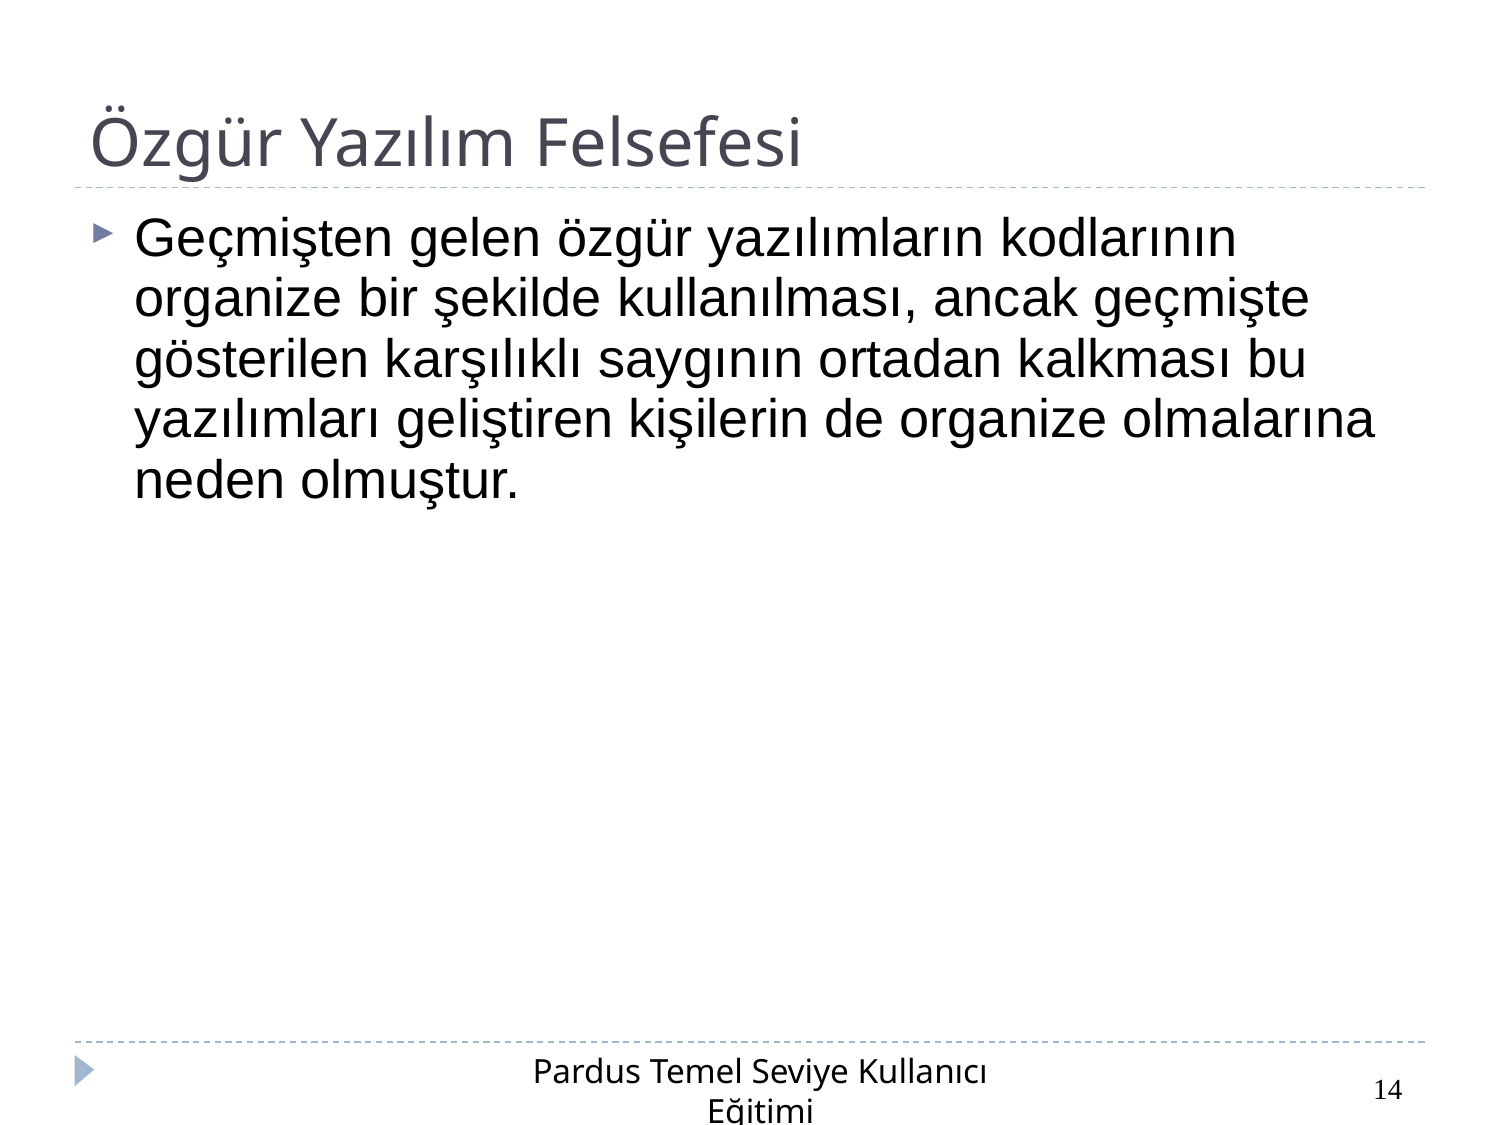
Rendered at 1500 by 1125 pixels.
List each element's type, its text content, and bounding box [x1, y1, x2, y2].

title Özgür Yazılım Felsefesi [75, 24, 1425, 188]
list Geçmişten gelen özgür yazılımların kodlarının organize bir şekilde kullanılması, ancak geçmişte gösterilen karşılıklı saygının ortadan kalkması bu yazılımları geliştiren kişilerin de organize olmalarına neden olmuştur. [75, 200, 1425, 1010]
